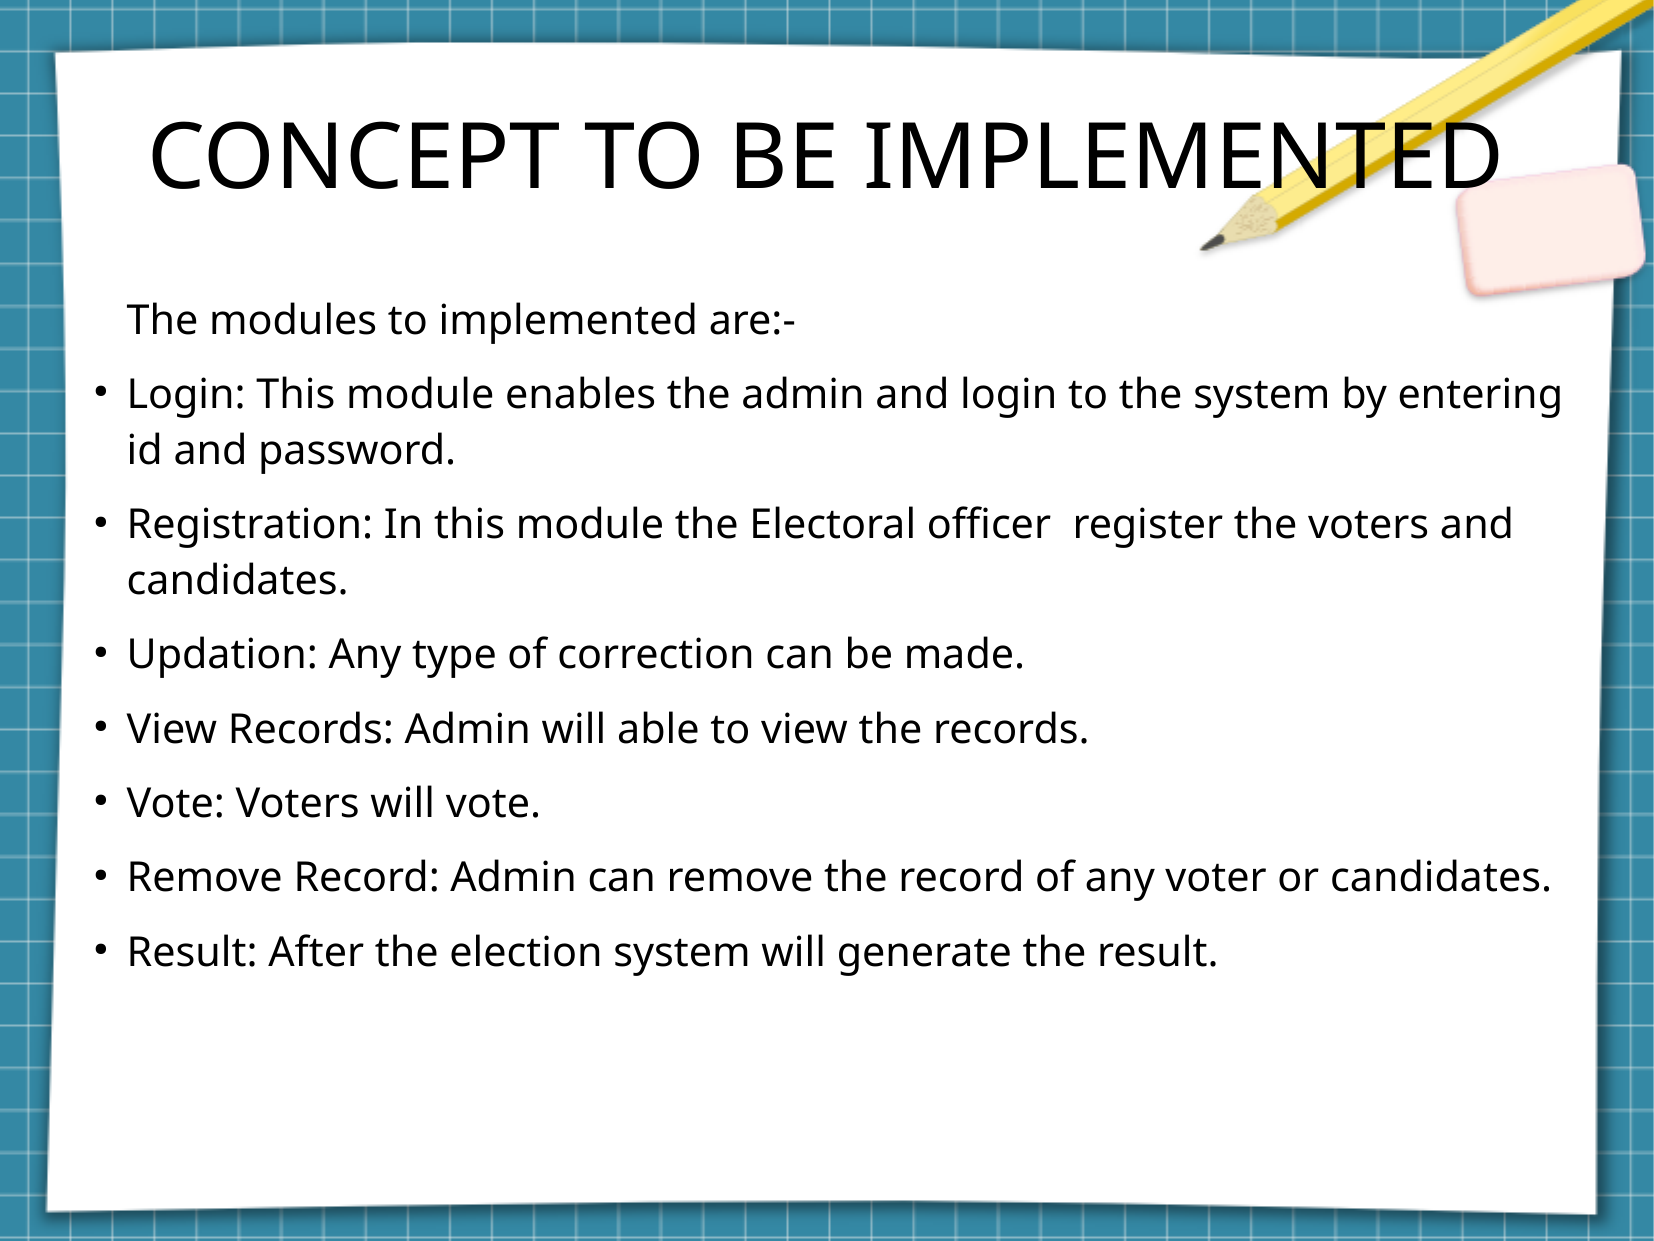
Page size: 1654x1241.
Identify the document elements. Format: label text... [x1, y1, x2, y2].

list The modules to implemented are:- Login: This module enables the admin and login to the system by entering id and password. Registration: In this module the Electoral officer register the voters and candidates. Updation: Any type of correction can be made. View Records: Admin will able to view the records. Vote: Voters will vote. Remove Record: Admin can remove the record of any voter or candidates. Result: After the election system will generate the result. [82, 290, 1571, 1010]
picture [0, 0, 1654, 1241]
title CONCEPT TO BE IMPLEMENTED [82, 49, 1571, 257]
